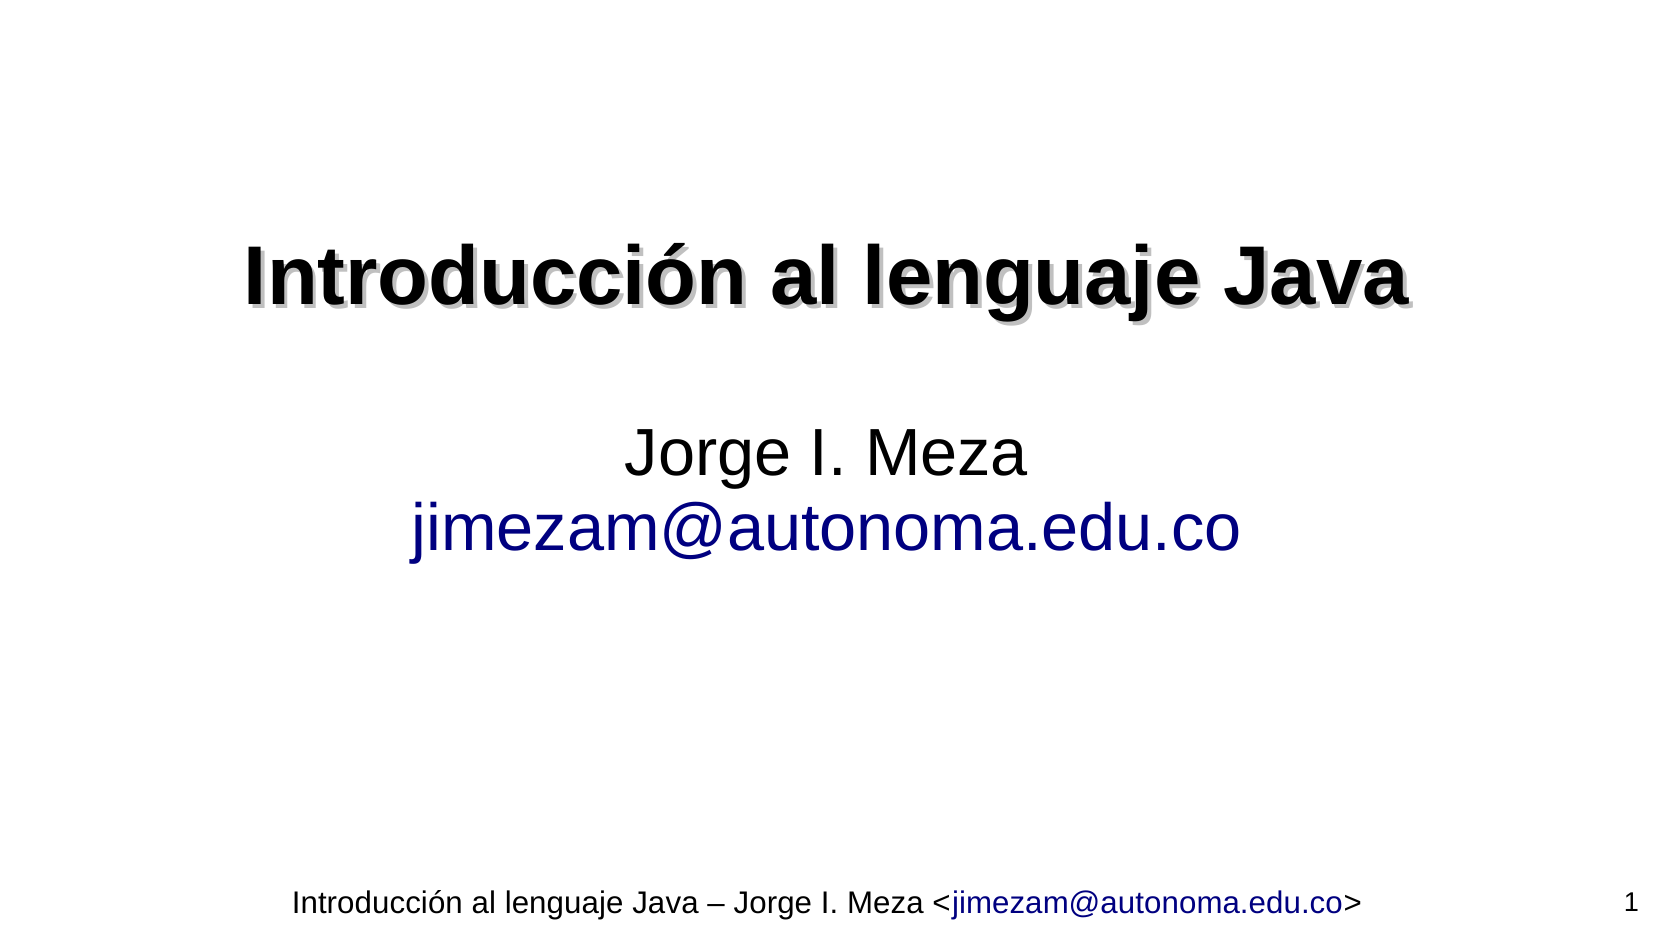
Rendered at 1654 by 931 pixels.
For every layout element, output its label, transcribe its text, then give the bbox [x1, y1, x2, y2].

subtitle Introducción al lenguaje Java Jorge I. Meza jimezam@autonoma.edu.co [82, 37, 1571, 757]
